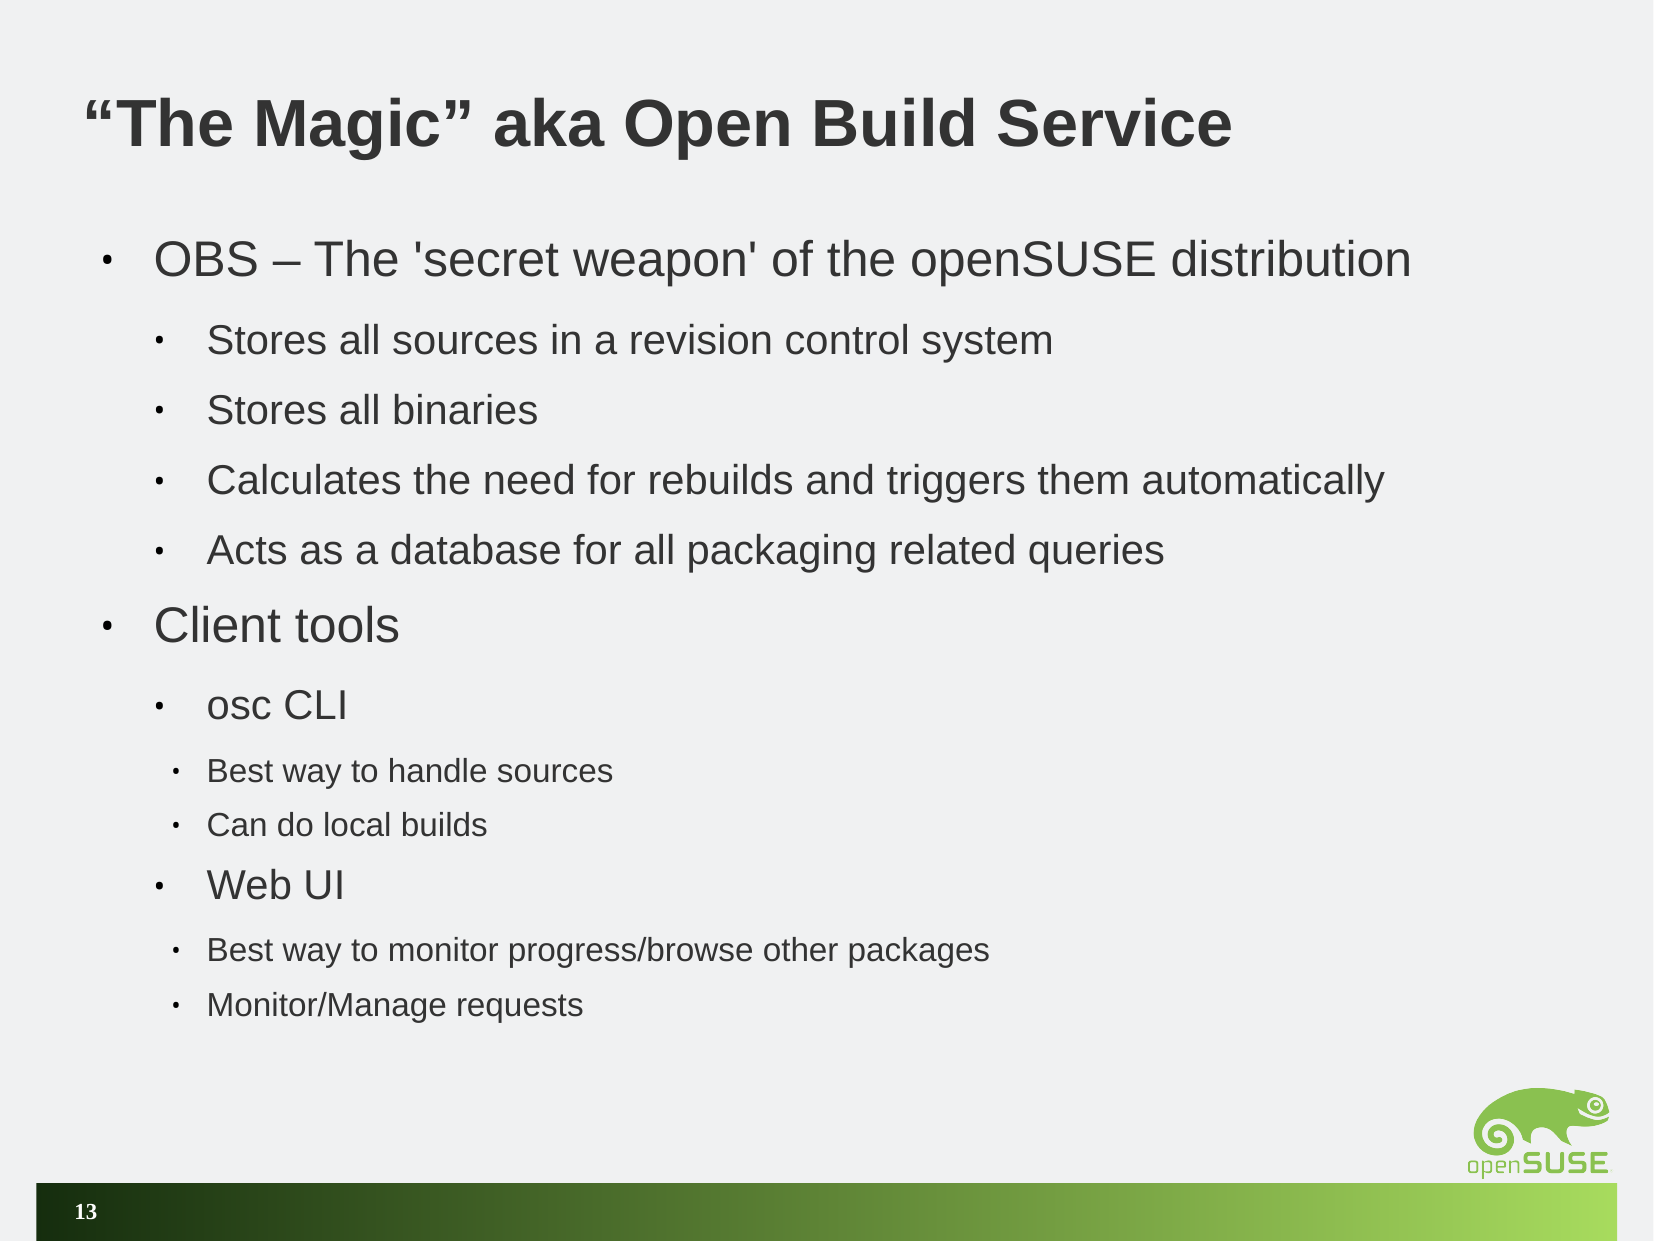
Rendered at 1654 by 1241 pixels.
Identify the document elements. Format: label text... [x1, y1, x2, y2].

title “The Magic” aka Open Build Service [82, 49, 1571, 198]
list OBS – The 'secret weapon' of the openSUSE distribution Stores all sources in a revision control system Stores all binaries Calculates the need for rebuilds and triggers them automatically Acts as a database for all packaging related queries Client tools osc CLI Best way to handle sources Can do local builds Web UI Best way to monitor progress/browse other packages Monitor/Manage requests [82, 231, 1571, 1080]
picture [0, 0, 1654, 1241]
